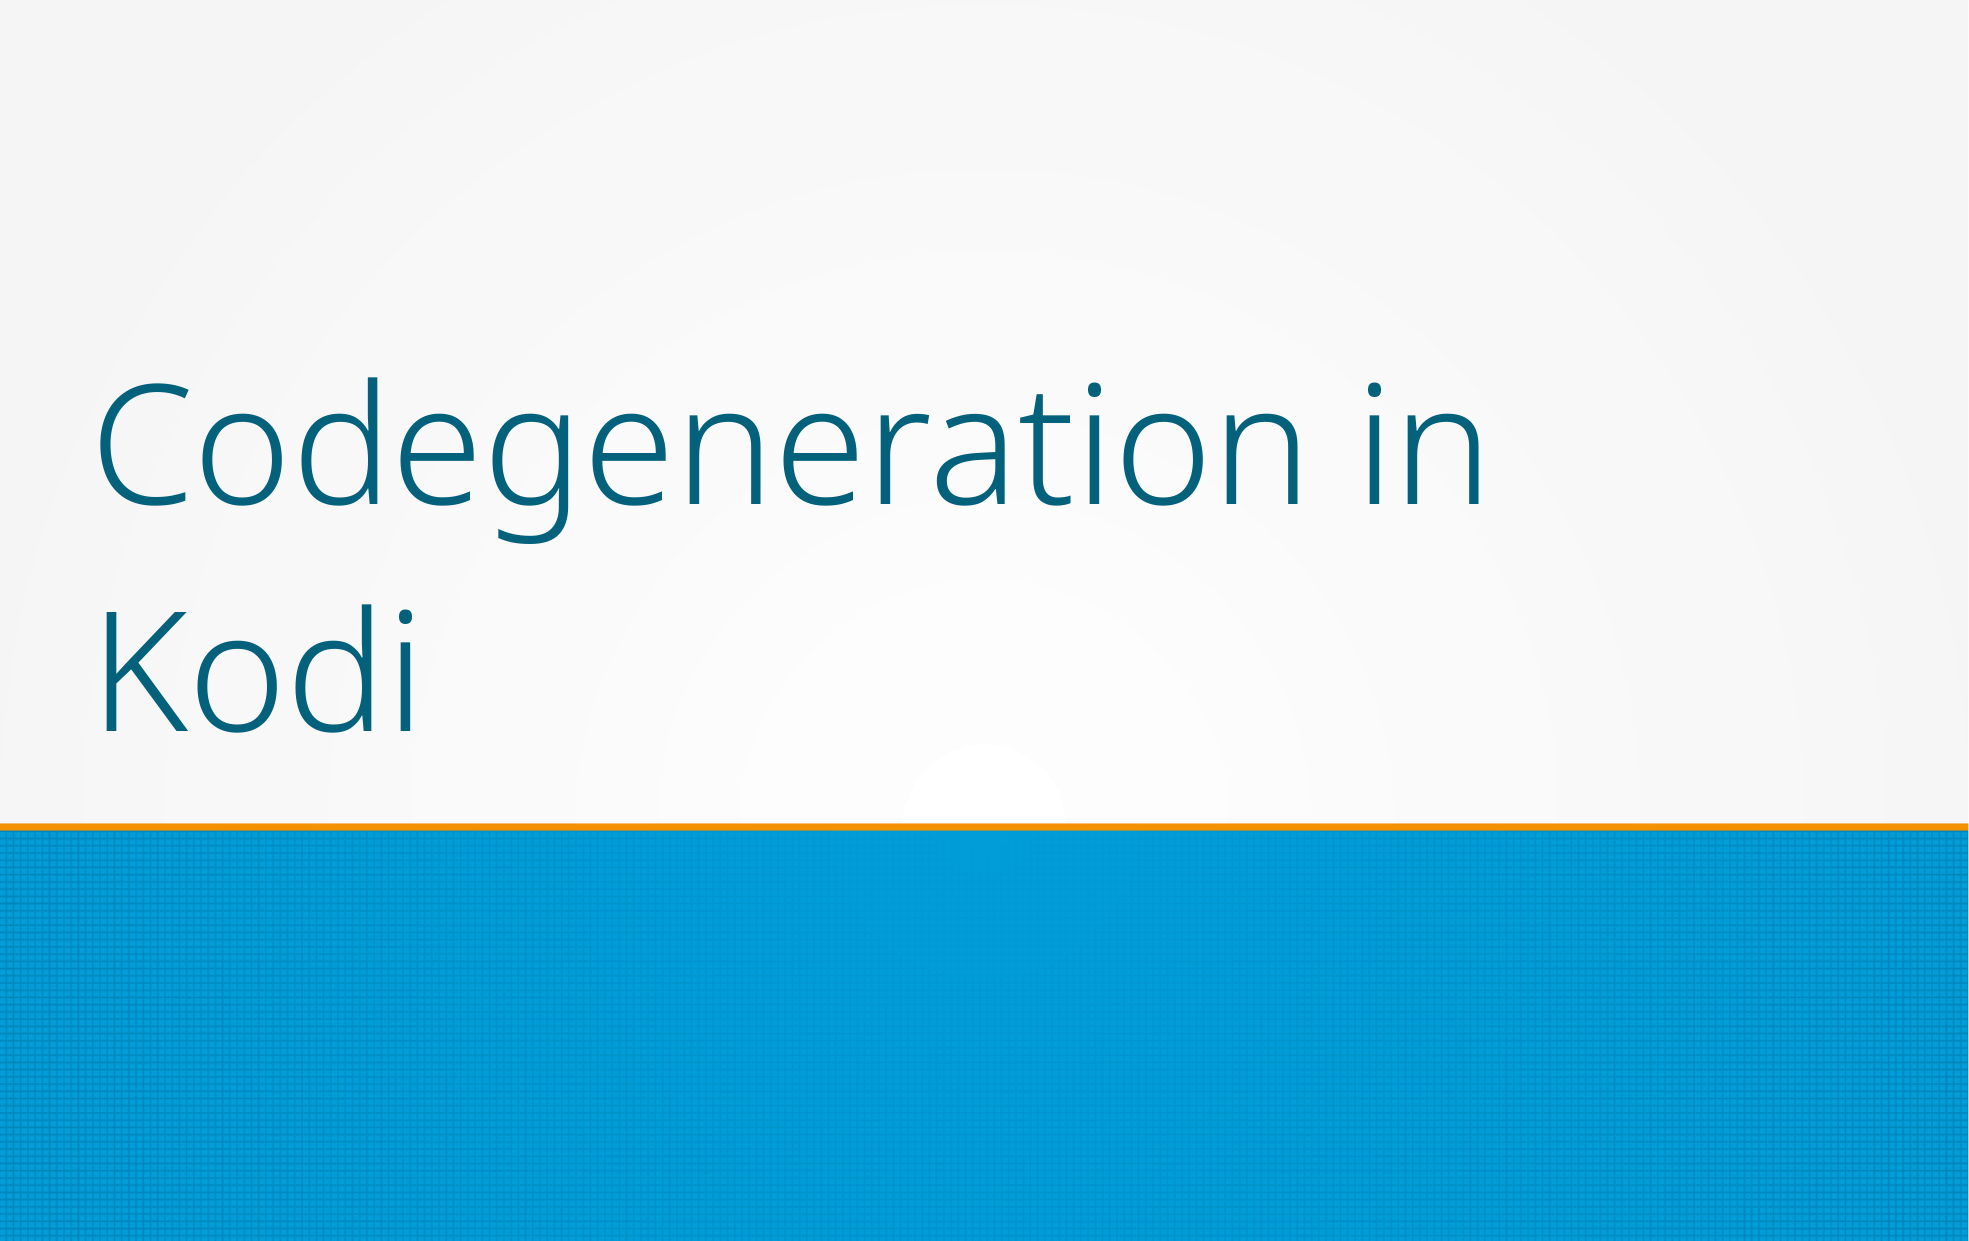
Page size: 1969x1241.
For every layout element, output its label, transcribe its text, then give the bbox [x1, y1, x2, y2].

title Codegeneration in Kodi [90, 49, 1862, 781]
picture [0, 0, 1969, 830]
